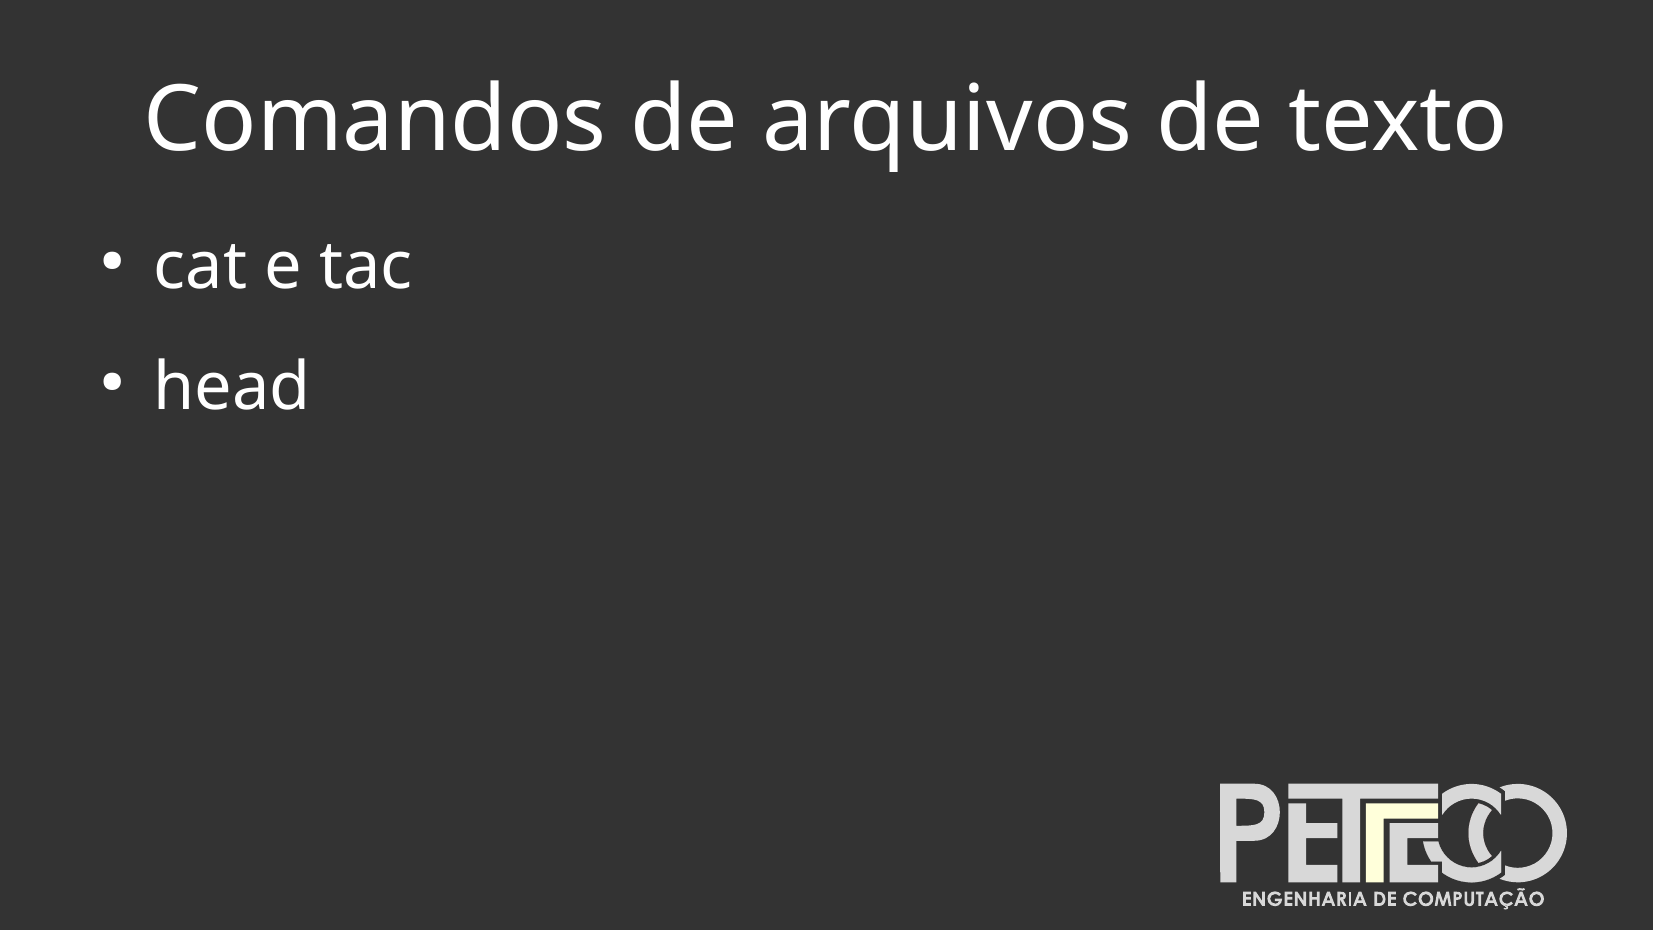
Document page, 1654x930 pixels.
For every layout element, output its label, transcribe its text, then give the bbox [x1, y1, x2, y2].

title Comandos de arquivos de texto [82, 37, 1571, 193]
list cat e tac head [82, 217, 1571, 757]
